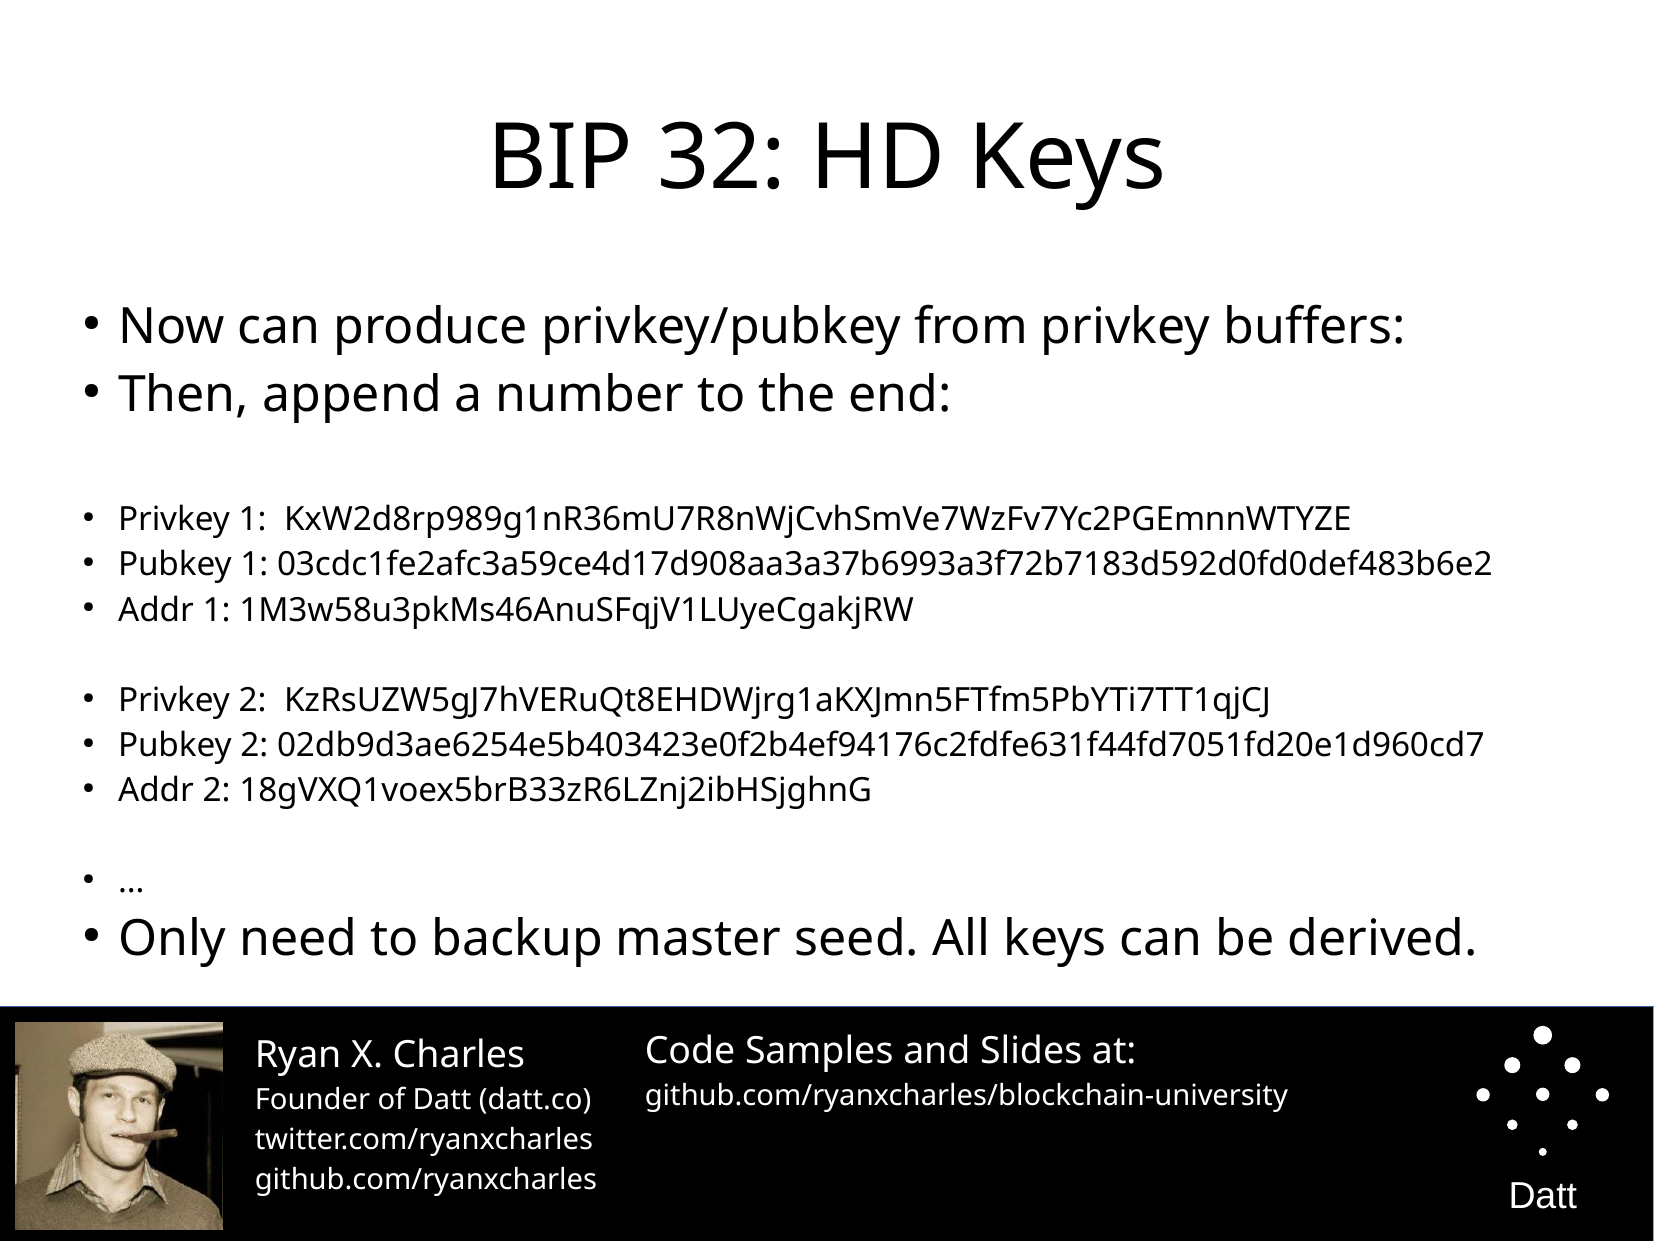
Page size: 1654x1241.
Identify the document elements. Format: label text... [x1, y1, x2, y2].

text_box [0, 1006, 1654, 1241]
title BIP 32: HD Keys [82, 49, 1571, 257]
picture [15, 1022, 223, 1231]
subtitle Now can produce privkey/pubkey from privkey buffers: Then, append a number to the end: Privkey 1: KxW2d8rp989g1nR36mU7R8nWjCvhSmVe7WzFv7Yc2PGEmnnWTYZE Pubkey 1: 03cdc1fe2afc3a59ce4d17d908aa3a37b6993a3f72b7183d592d0fd0def483b6e2 Addr 1: 1M3w58u3pkMs46AnuSFqjV1LUyeCgakjRW Privkey 2: KzRsUZW5gJ7hVERuQt8EHDWjrg1aKXJmn5FTfm5PbYTi7TT1qjCJ Pubkey 2: 02db9d3ae6254e5b403423e0f2b4ef94176c2fdfe631f44fd7051fd20e1d960cd7 Addr 2: 18gVXQ1voex5brB33zR6LZnj2ibHSjghnG … Only need to backup master seed. All keys can be derived. [82, 290, 1571, 1010]
picture [1475, 1023, 1611, 1159]
text_box Datt [1452, 1167, 1633, 1241]
text_box Ryan X. Charles Founder of Datt (datt.co) twitter.com/ryanxcharles github.com/ryanxcharles [240, 1020, 976, 1241]
text_box Code Samples and Slides at: github.com/ryanxcharles/blockchain-university [630, 1015, 1403, 1156]
